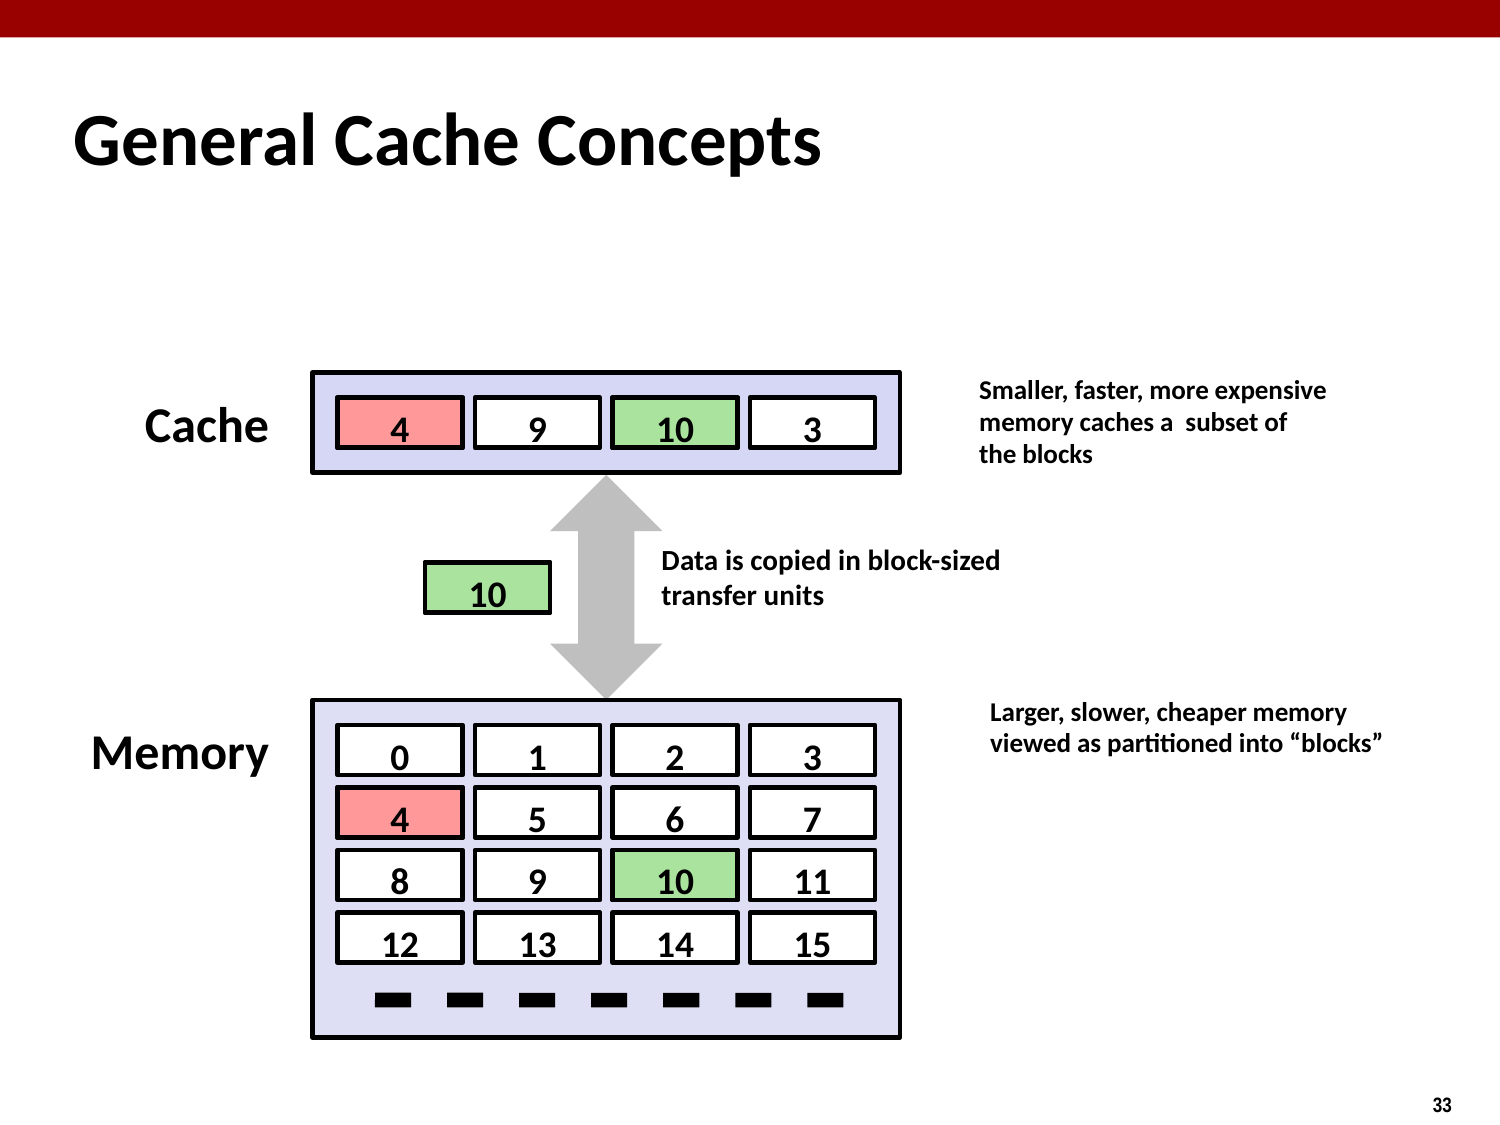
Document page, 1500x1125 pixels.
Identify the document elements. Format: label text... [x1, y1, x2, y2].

text_box 4 [337, 397, 463, 448]
text_box Smaller, faster, more expensive memory caches a subset of the blocks [964, 366, 1342, 478]
text_box [312, 372, 900, 473]
text_box 13 [474, 912, 600, 963]
text_box 8 [337, 849, 463, 900]
text_box 0 [337, 725, 463, 775]
text_box 10 [425, 562, 550, 613]
text_box Data is copied in block-sized transfer units [646, 535, 1113, 620]
text_box 7 [750, 787, 875, 838]
text_box 4 [337, 787, 463, 838]
text_box 2 [612, 725, 738, 775]
text_box 15 [750, 912, 875, 963]
text_box 10 [612, 849, 738, 900]
text_box 9 [474, 849, 600, 900]
text_box [312, 474, 900, 1038]
text_box 14 [612, 912, 738, 963]
text_box 10 [612, 397, 738, 448]
text_box Larger, slower, cheaper memory viewed as partitioned into “blocks” [975, 687, 1399, 768]
text_box 12 [337, 912, 463, 963]
text_box 9 [474, 397, 600, 448]
text_box 3 [750, 397, 875, 448]
text_box Cache [130, 385, 285, 461]
text_box 11 [750, 849, 875, 900]
text_box 1 [474, 725, 600, 775]
text_box Memory [75, 712, 285, 788]
text_box 6 [612, 787, 738, 838]
title General Cache Concepts [58, 72, 1304, 198]
text_box 3 [750, 725, 875, 775]
text_box 5 [474, 787, 600, 838]
